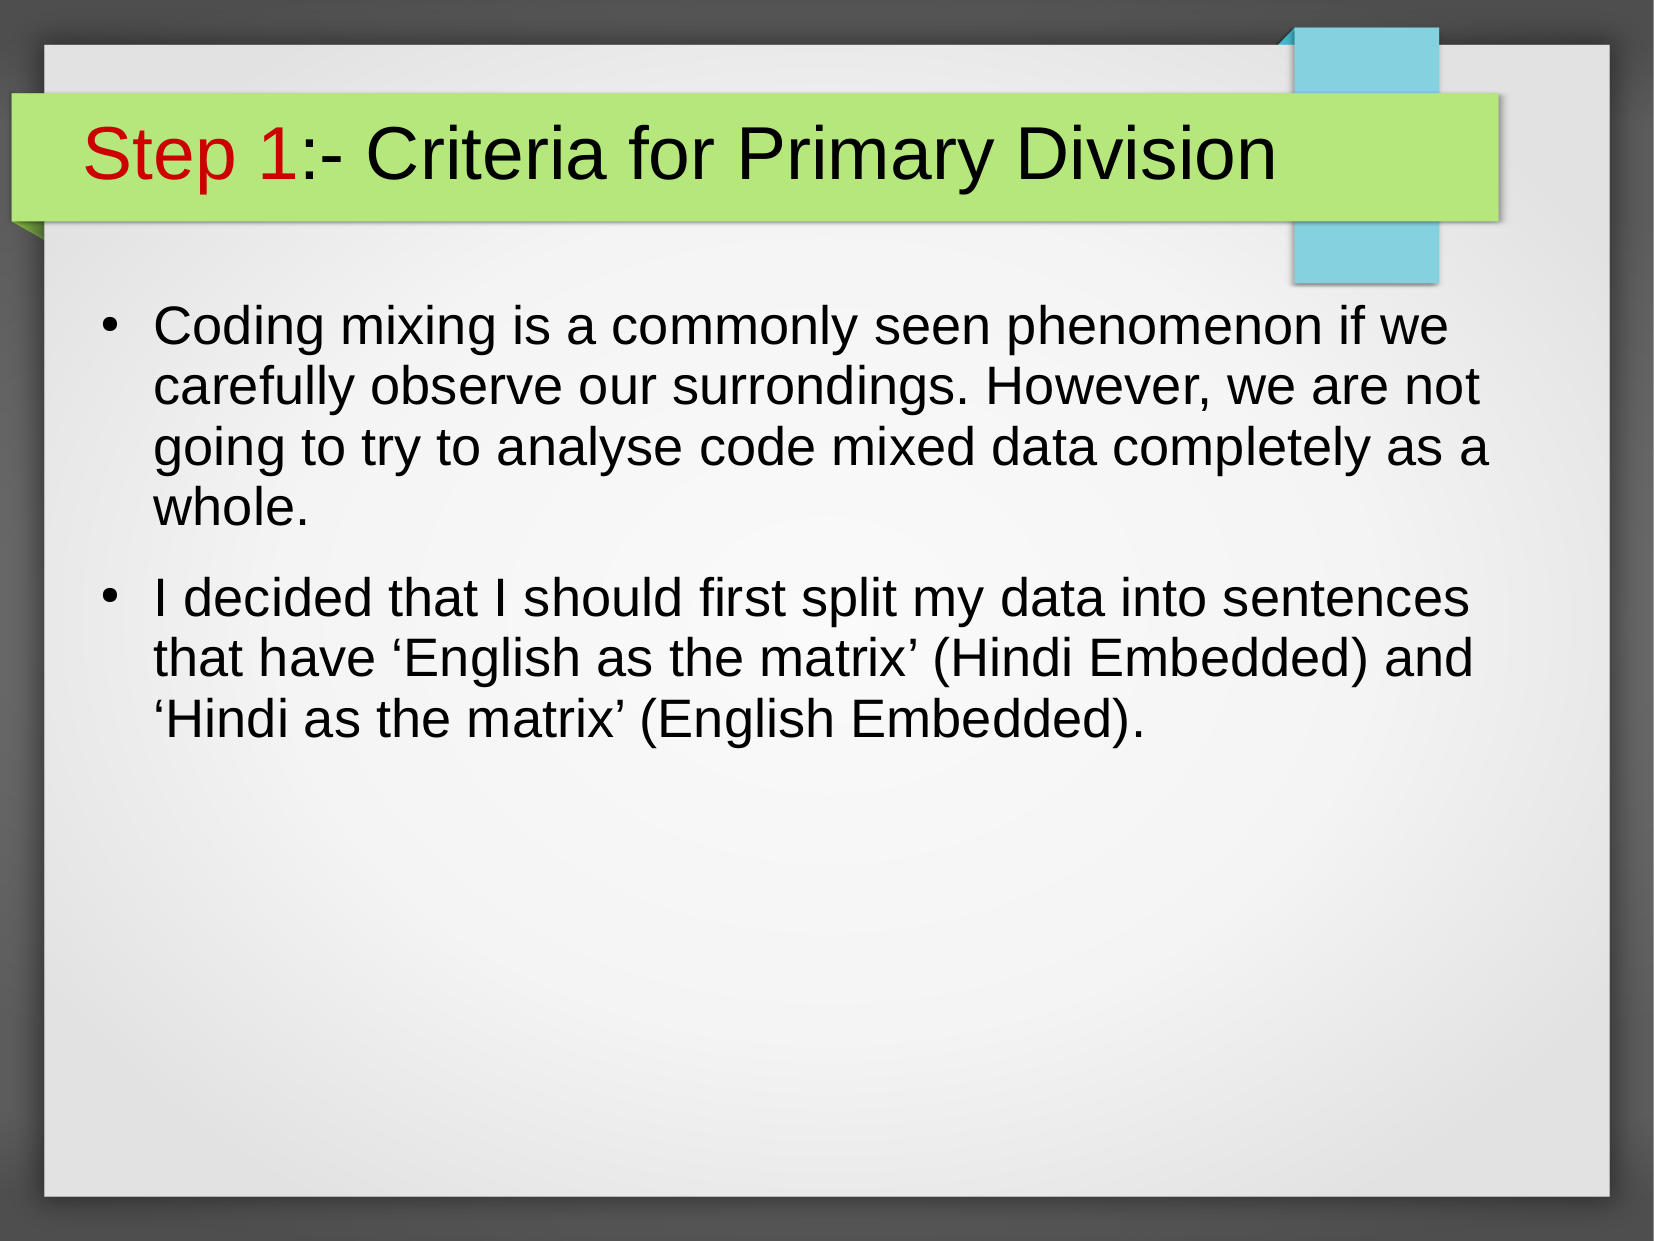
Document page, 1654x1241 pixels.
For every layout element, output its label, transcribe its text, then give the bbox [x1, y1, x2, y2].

picture [0, 0, 1654, 1241]
list Coding mixing is a commonly seen phenomenon if we carefully observe our surrondings. However, we are not going to try to analyse code mixed data completely as a whole. I decided that I should first split my data into sentences that have ‘English as the matrix’ (Hindi Embedded) and ‘Hindi as the matrix’ (English Embedded). [82, 295, 1571, 1015]
title Step 1:- Criteria for Primary Division [82, 94, 1335, 213]
